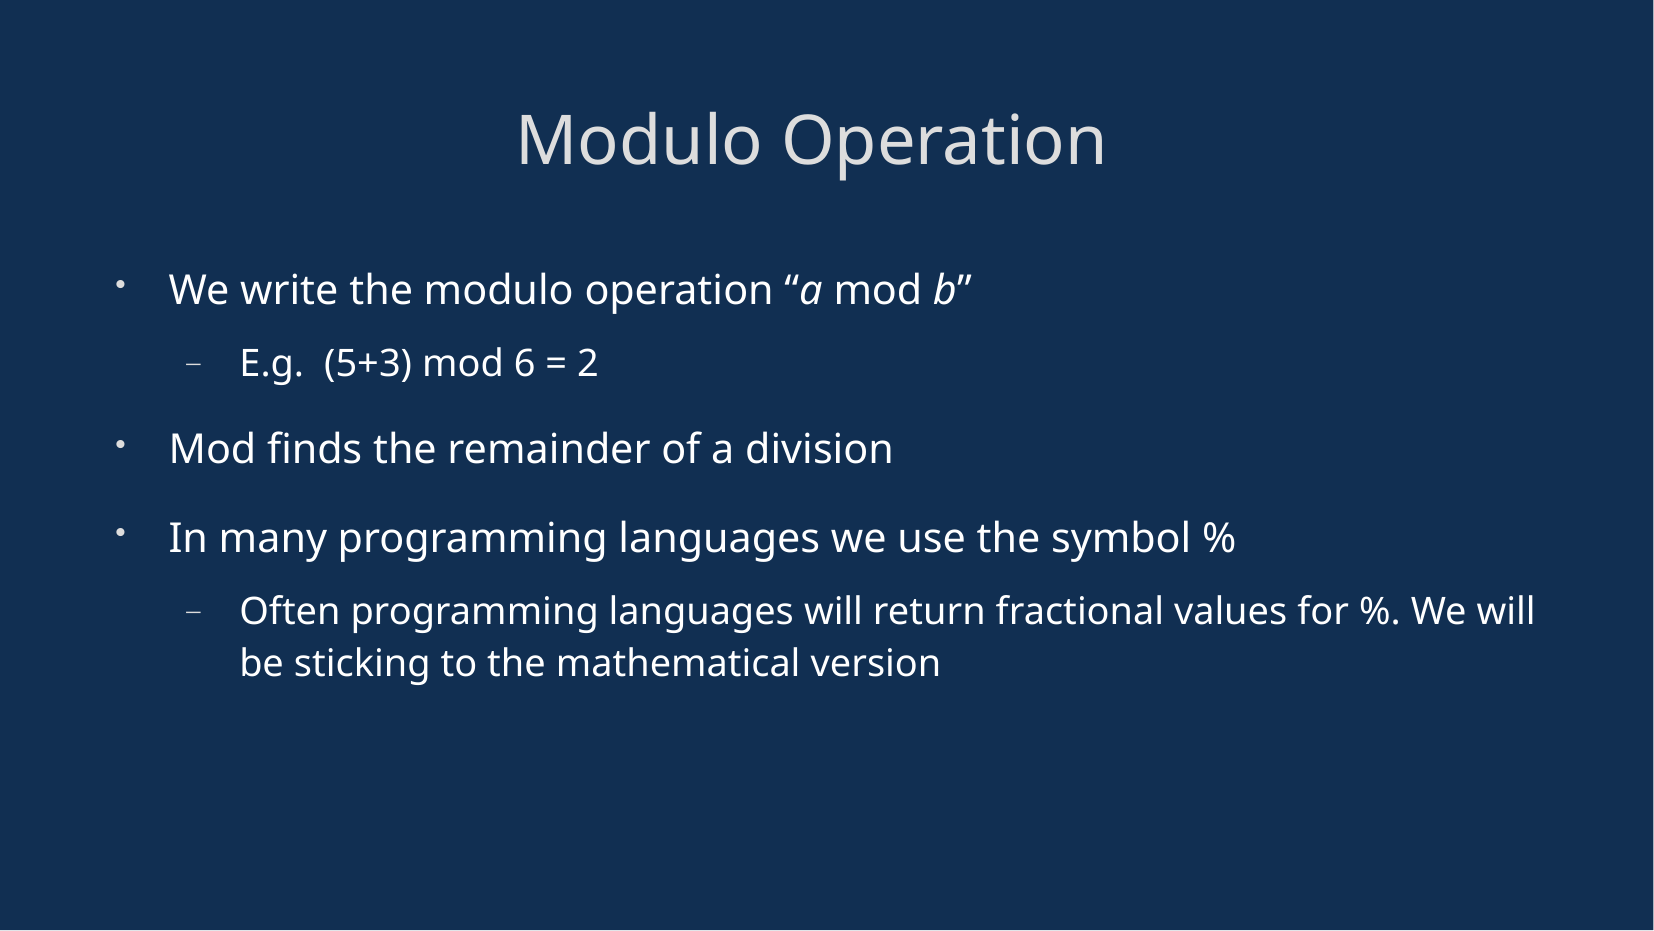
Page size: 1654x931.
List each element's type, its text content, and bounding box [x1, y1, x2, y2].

title Modulo Operation [97, 56, 1563, 220]
list We write the modulo operation “a mod b” E.g. (5+3) mod 6 = 2 Mod finds the remainder of a division In many programming languages we use the symbol % Often programming languages will return fractional values for %. We will be sticking to the mathematical version [97, 260, 1563, 798]
